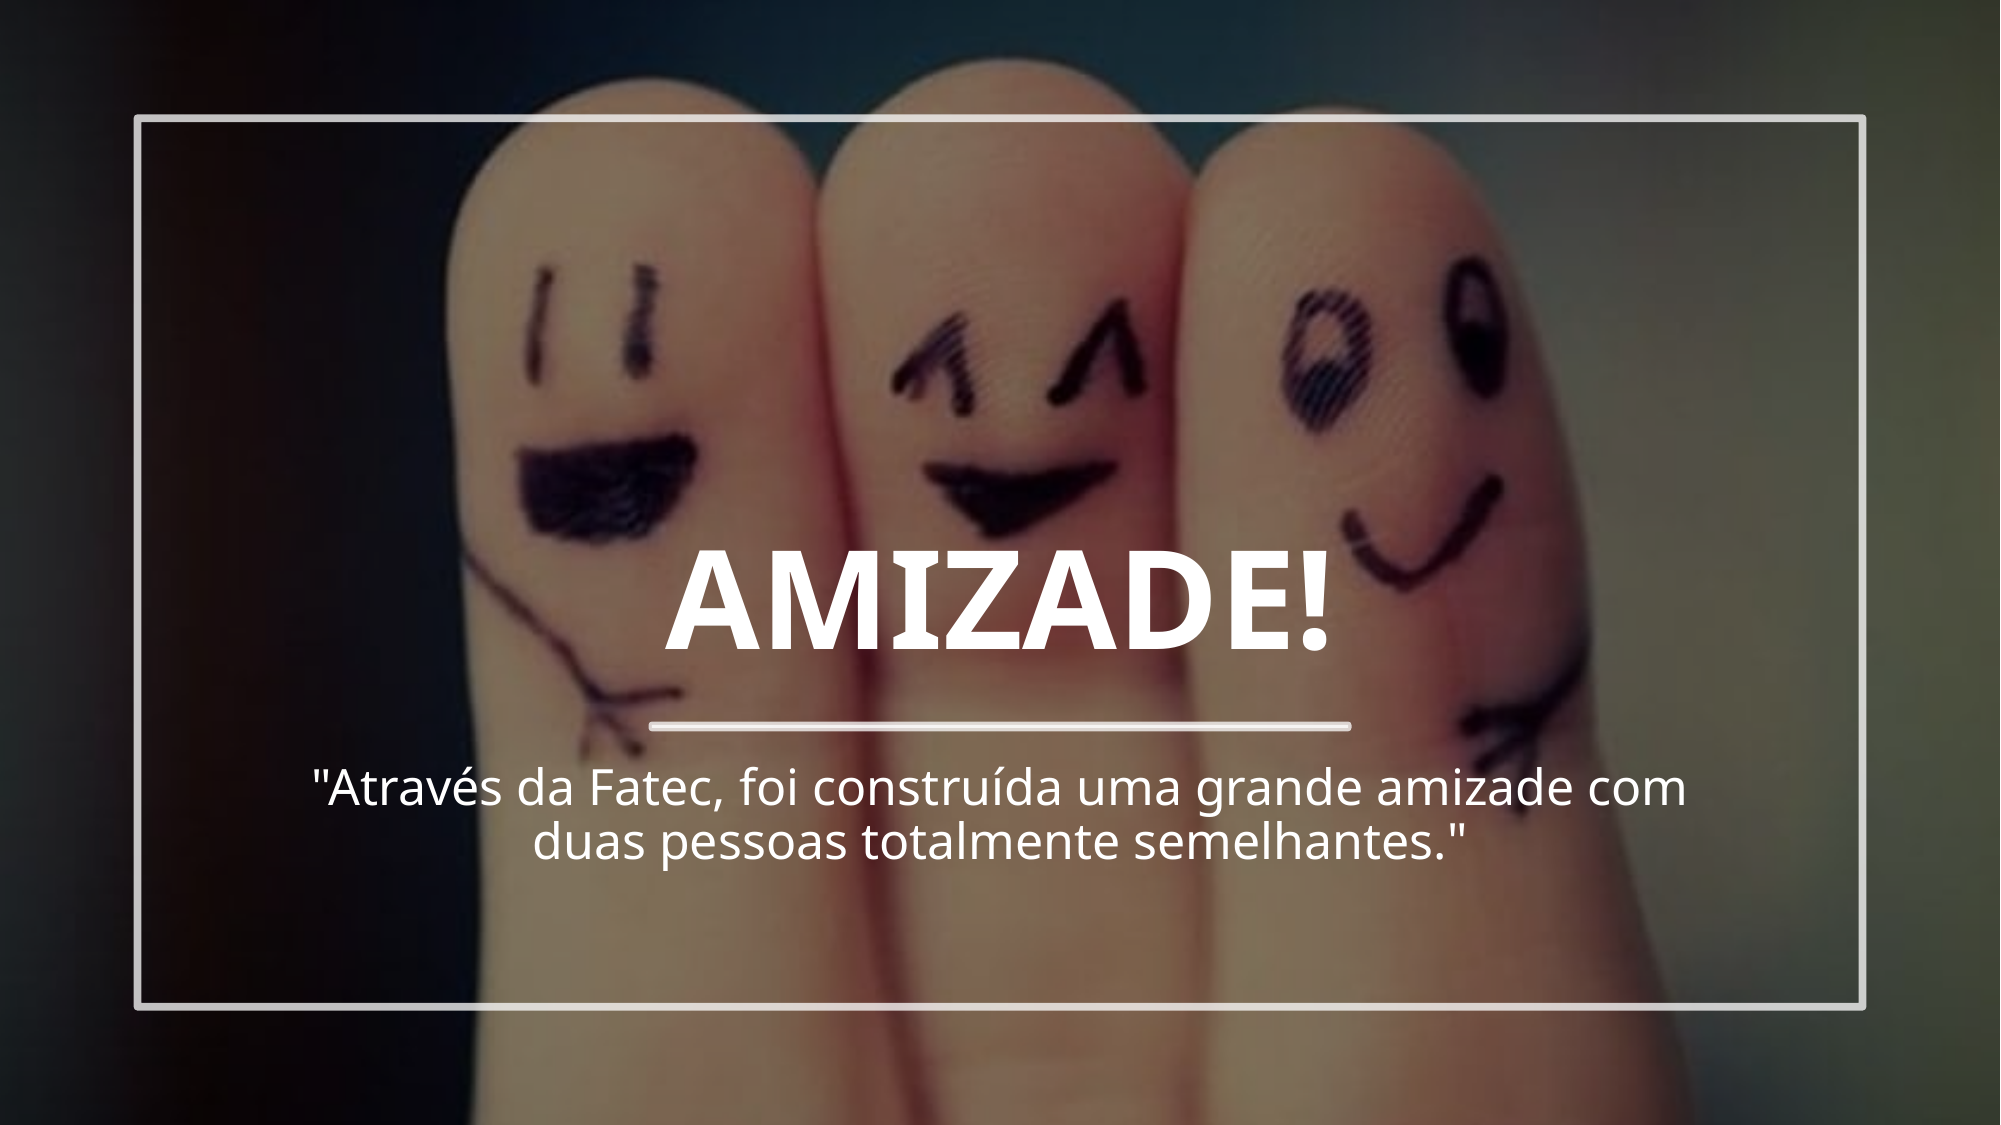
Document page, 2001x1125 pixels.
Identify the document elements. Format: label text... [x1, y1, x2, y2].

subtitle "Através da Fatec, foi construída uma grande amizade com duas pessoas totalmente semelhantes." [250, 754, 1751, 956]
picture [0, 0, 2000, 1125]
title AMIZADE! [250, 184, 1751, 687]
